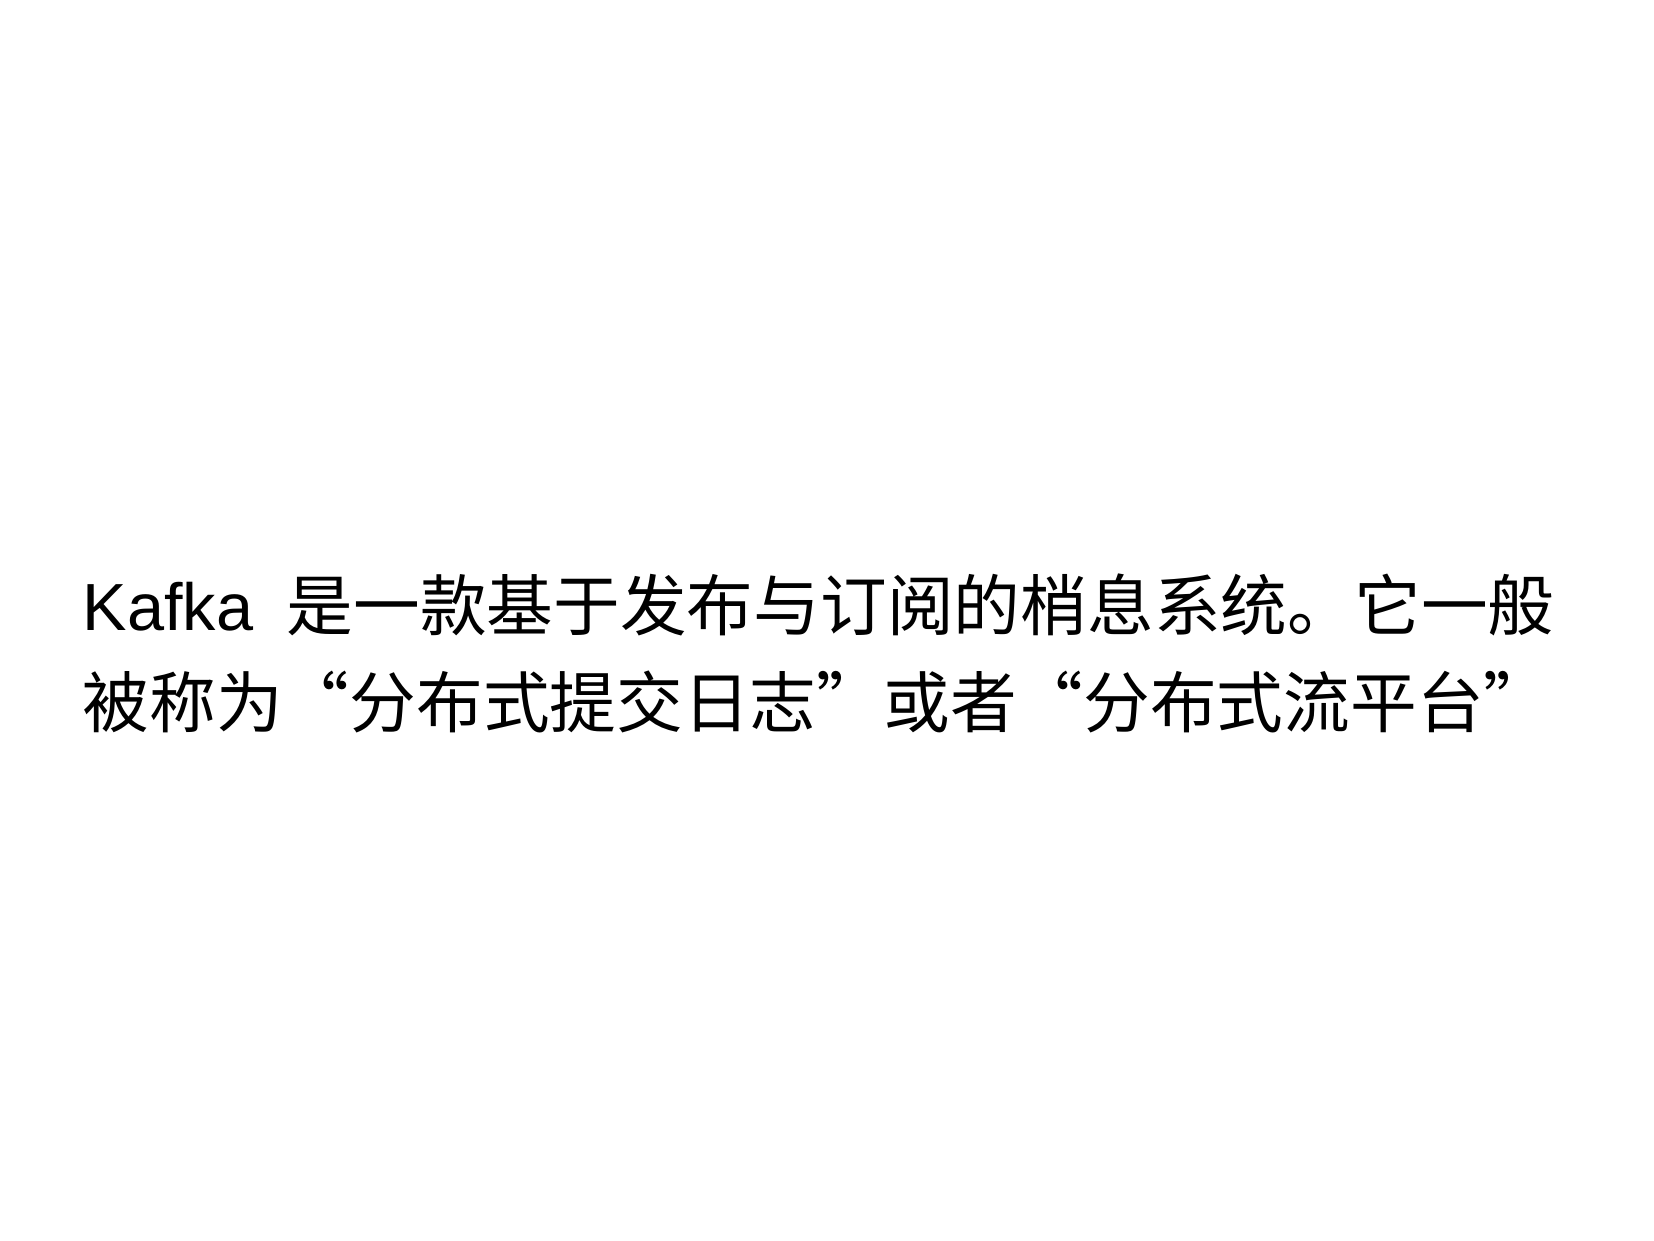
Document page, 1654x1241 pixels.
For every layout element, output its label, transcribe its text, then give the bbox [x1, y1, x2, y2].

subtitle Kafka 是一款基于发布与订阅的梢息系统。它一般被称为“分布式提交日志”或者“分布式流平台” [82, 290, 1571, 1010]
